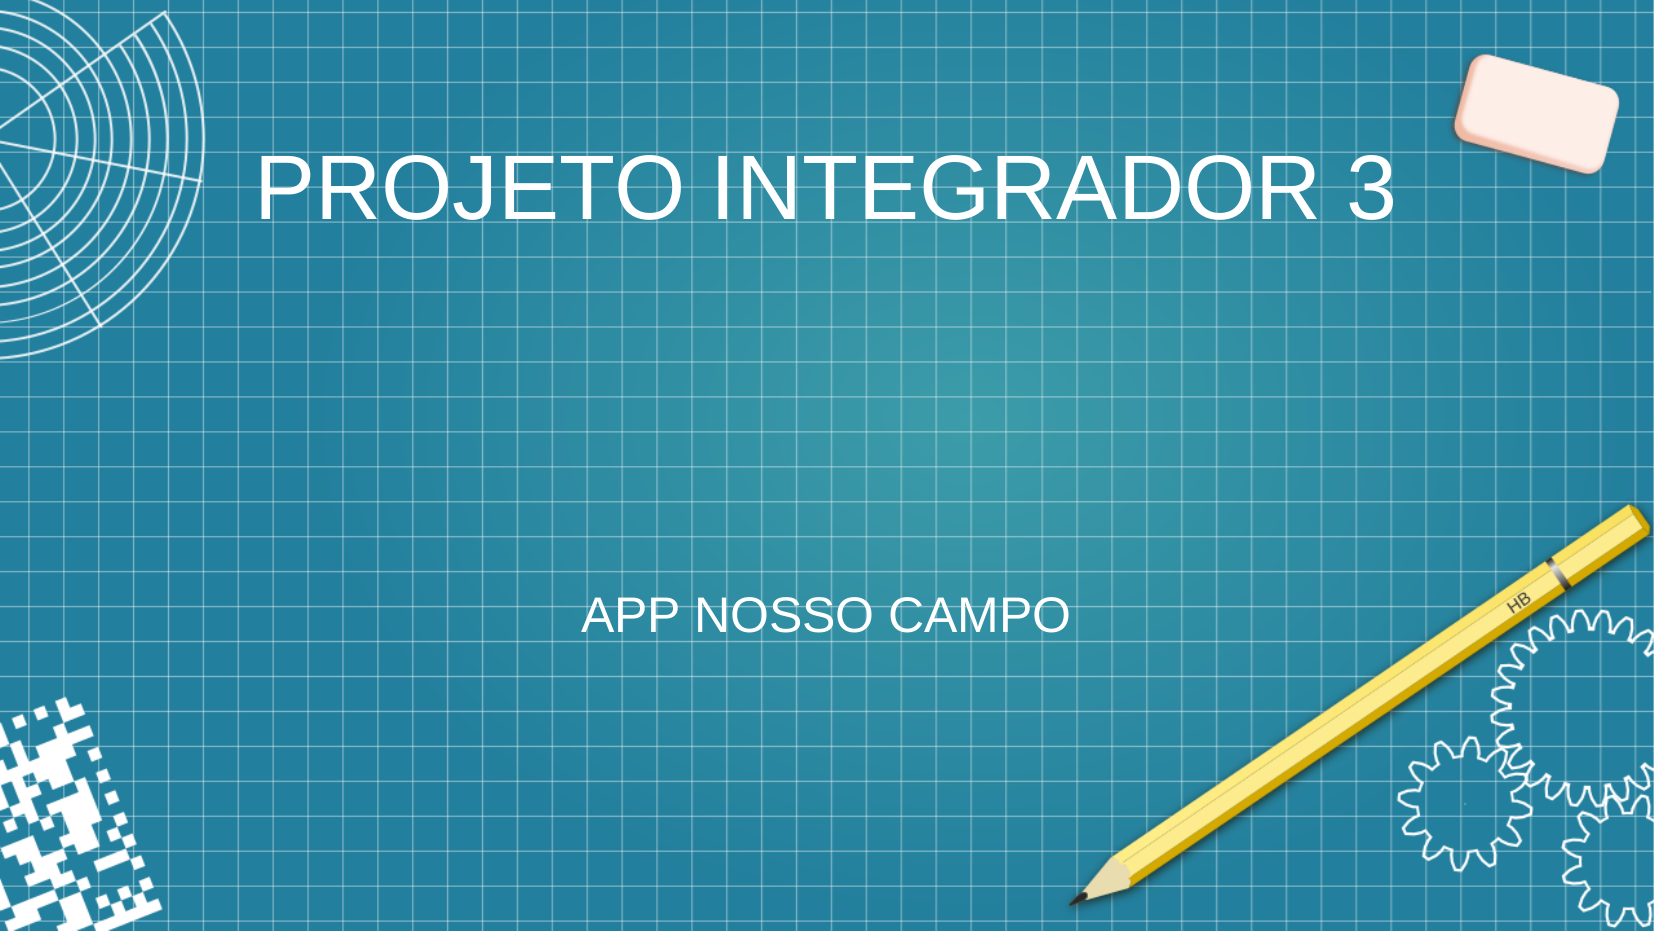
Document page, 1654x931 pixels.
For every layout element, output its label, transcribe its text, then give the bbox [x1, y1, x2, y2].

subtitle APP NOSSO CAMPO [82, 389, 1571, 842]
picture [0, 0, 1654, 931]
title PROJETO INTEGRADOR 3 [82, 132, 1571, 346]
